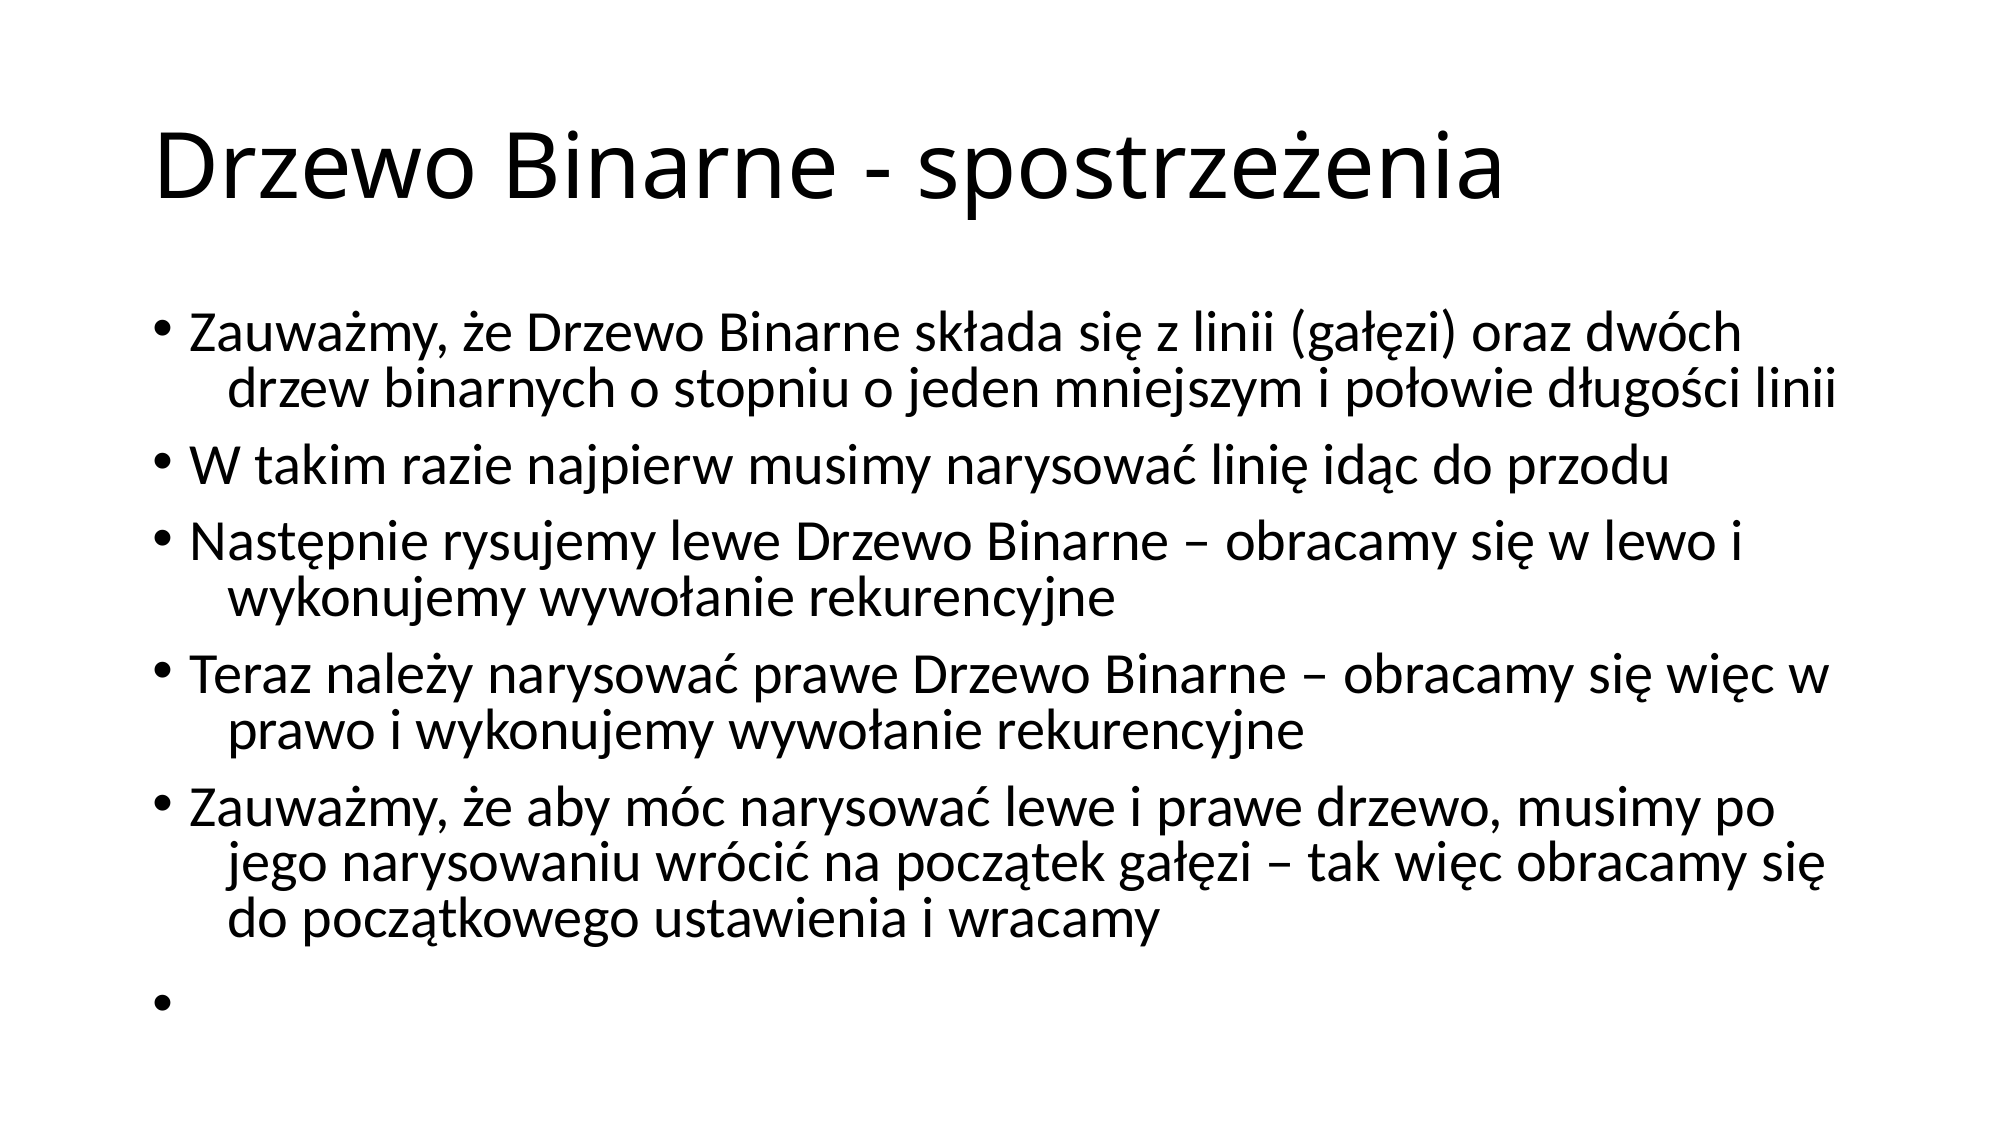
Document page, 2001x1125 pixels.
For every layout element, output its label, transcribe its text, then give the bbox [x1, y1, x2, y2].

title Drzewo Binarne - spostrzeżenia [137, 59, 1863, 278]
list Zauważmy, że Drzewo Binarne składa się z linii (gałęzi) oraz dwóch drzew binarnych o stopniu o jeden mniejszym i połowie długości linii W takim razie najpierw musimy narysować linię idąc do przodu Następnie rysujemy lewe Drzewo Binarne – obracamy się w lewo i wykonujemy wywołanie rekurencyjne Teraz należy narysować prawe Drzewo Binarne – obracamy się więc w prawo i wykonujemy wywołanie rekurencyjne Zauważmy, że aby móc narysować lewe i prawe drzewo, musimy po jego narysowaniu wrócić na początek gałęzi – tak więc obracamy się do początkowego ustawienia i wracamy [137, 299, 1863, 1014]
